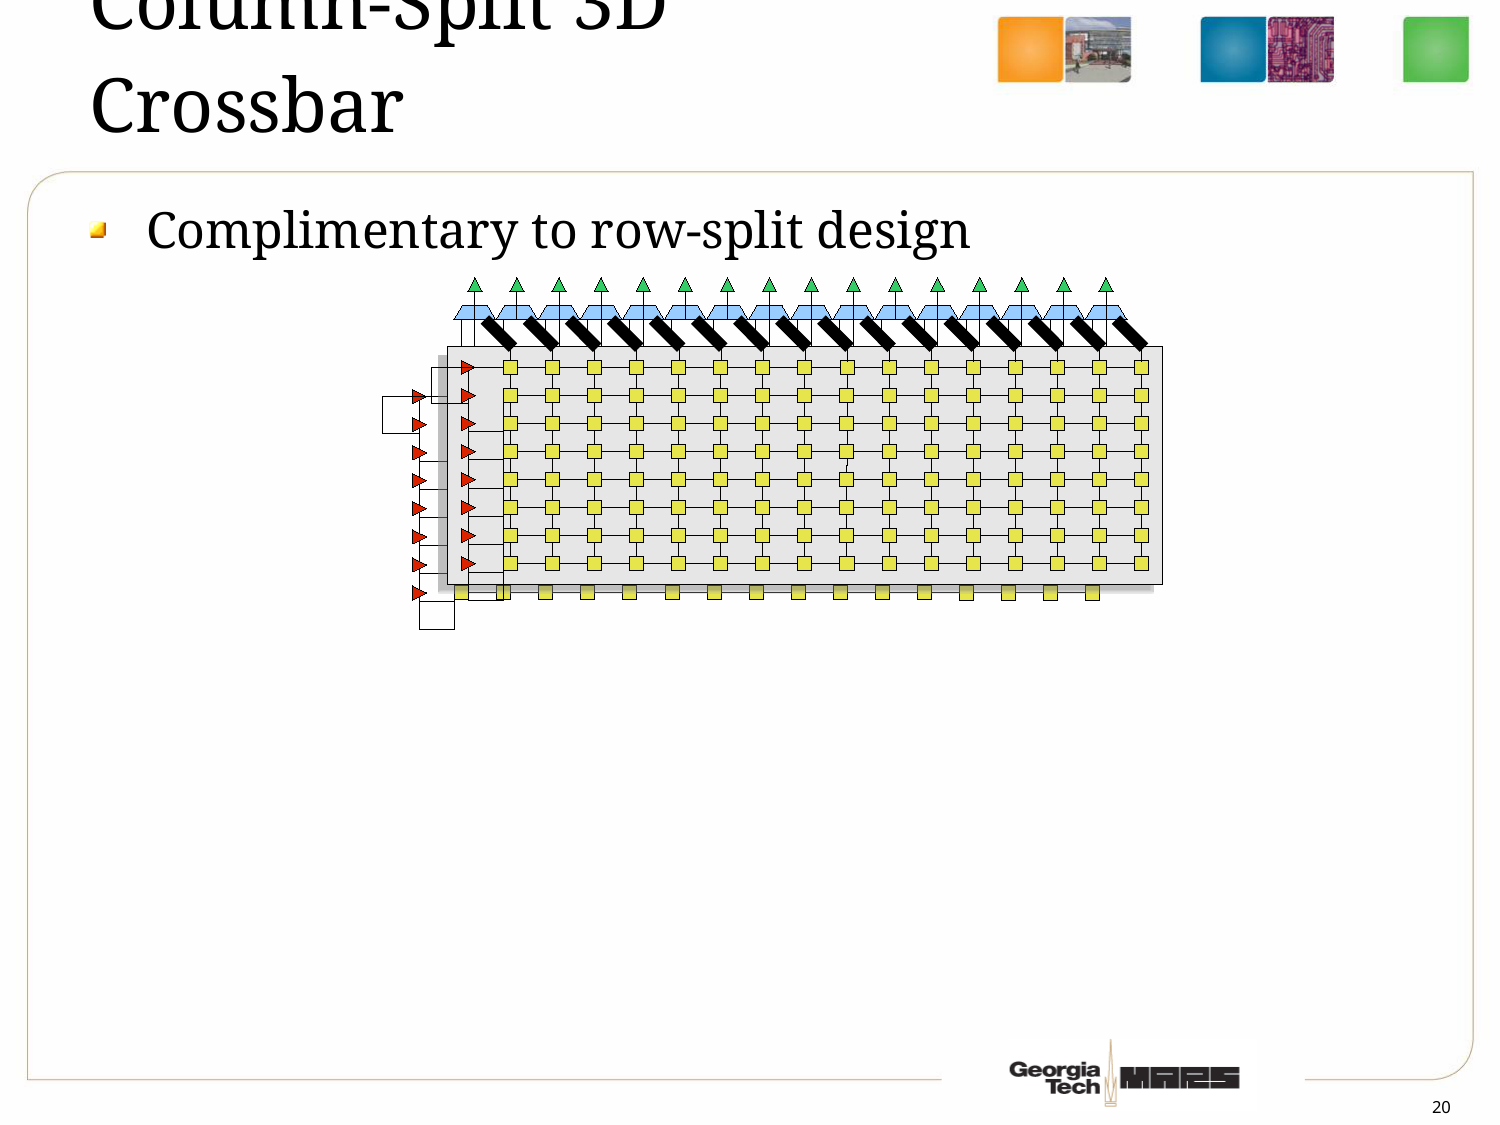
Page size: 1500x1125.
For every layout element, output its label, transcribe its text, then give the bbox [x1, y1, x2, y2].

text_box [412, 445, 427, 460]
text_box [509, 277, 525, 292]
text_box [728, 305, 769, 320]
text_box [594, 277, 609, 292]
text_box [854, 305, 895, 320]
text_box [412, 557, 427, 572]
text_box [980, 305, 1021, 320]
text_box [1056, 277, 1072, 292]
text_box [1064, 305, 1106, 320]
text_box [412, 585, 427, 601]
text_box [469, 573, 503, 600]
text_box [412, 389, 426, 396]
text_box [644, 305, 685, 320]
text_box [896, 305, 937, 320]
text_box [1022, 305, 1063, 320]
text_box [888, 277, 903, 292]
text_box [447, 346, 1163, 601]
text_box [804, 277, 819, 292]
text_box [412, 501, 427, 516]
text_box [762, 277, 777, 292]
title Column-Split 3D Crossbar [75, 0, 976, 163]
text_box [930, 277, 945, 292]
text_box [770, 305, 811, 320]
text_box [846, 277, 861, 292]
text_box [412, 529, 427, 544]
text_box [720, 277, 735, 292]
picture [0, 0, 1500, 1125]
text_box [1098, 277, 1114, 292]
list Complimentary to row-split design [75, 187, 1445, 1051]
text_box [686, 305, 727, 320]
text_box [1107, 305, 1128, 320]
text_box [812, 305, 853, 320]
text_box [1014, 277, 1029, 292]
text_box [453, 305, 474, 320]
text_box [636, 277, 651, 292]
text_box [467, 277, 483, 292]
text_box [551, 277, 567, 292]
text_box [412, 417, 427, 432]
text_box [602, 305, 643, 320]
text_box [972, 277, 987, 292]
text_box [475, 305, 516, 320]
text_box [412, 397, 426, 404]
text_box [560, 305, 601, 320]
text_box [517, 305, 559, 320]
text_box [938, 305, 979, 320]
text_box [678, 277, 693, 292]
text_box [412, 473, 427, 488]
